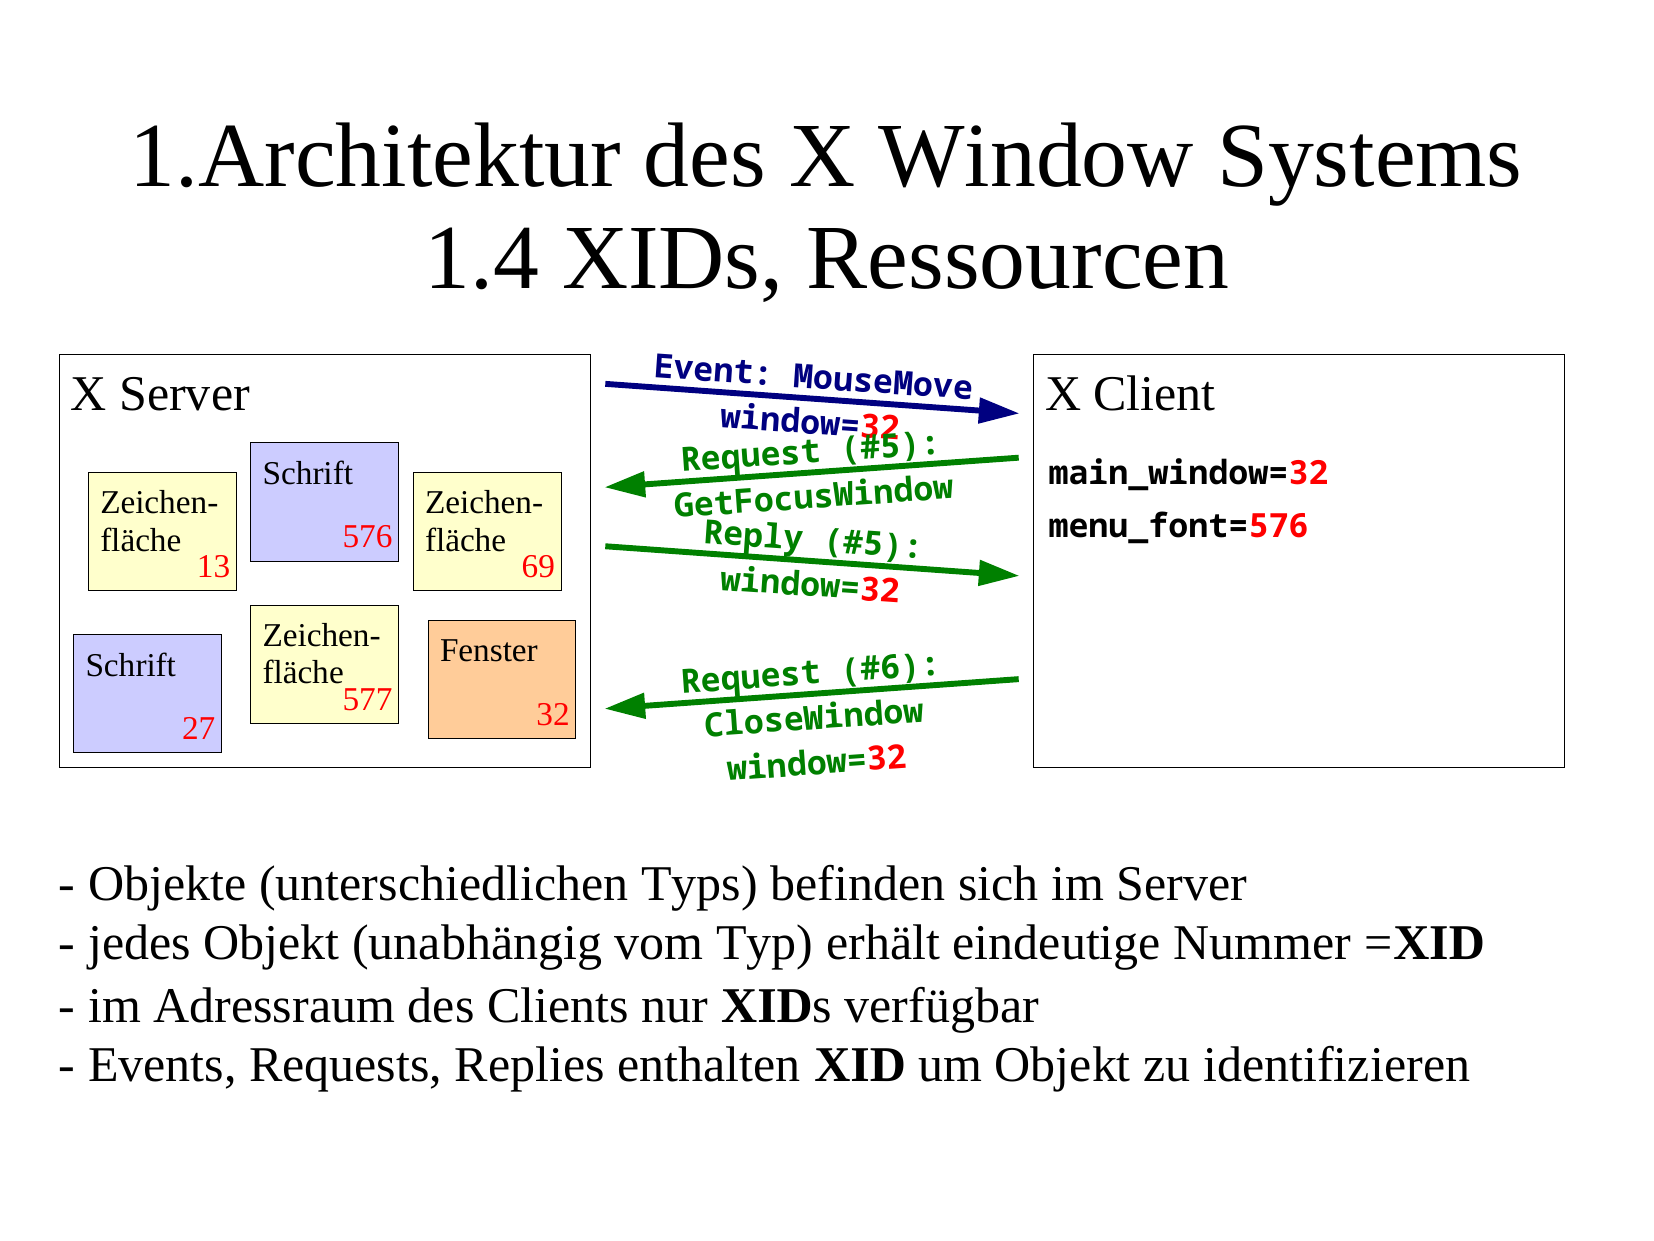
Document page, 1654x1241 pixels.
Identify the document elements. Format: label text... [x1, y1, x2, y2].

text_box 32 [428, 620, 576, 739]
text_box - Objekte (unterschiedlichen Typs) befinden sich im Server [59, 856, 1536, 912]
text_box - Events, Requests, Replies enthalten XID um Objekt zu identifizieren [59, 1037, 1536, 1093]
text_box 576 [250, 442, 399, 562]
text_box 13 [88, 472, 237, 591]
text_box 69 [413, 472, 562, 591]
text_box X Server [59, 354, 591, 768]
text_box main_window=32 [1048, 449, 1329, 491]
text_box - jedes Objekt (unabhängig vom Typ) erhält eindeutige Nummer =XID [59, 915, 1536, 971]
text_box 27 [73, 634, 222, 753]
text_box 577 [250, 605, 399, 724]
text_box - im Adressraum des Clients nur XIDs verfügbar [59, 978, 1536, 1034]
text_box menu_font=576 [1048, 501, 1309, 544]
title 1.Architektur des X Window Systems 1.4 XIDs, Ressourcen [121, 102, 1534, 311]
text_box X Client [1033, 354, 1565, 768]
